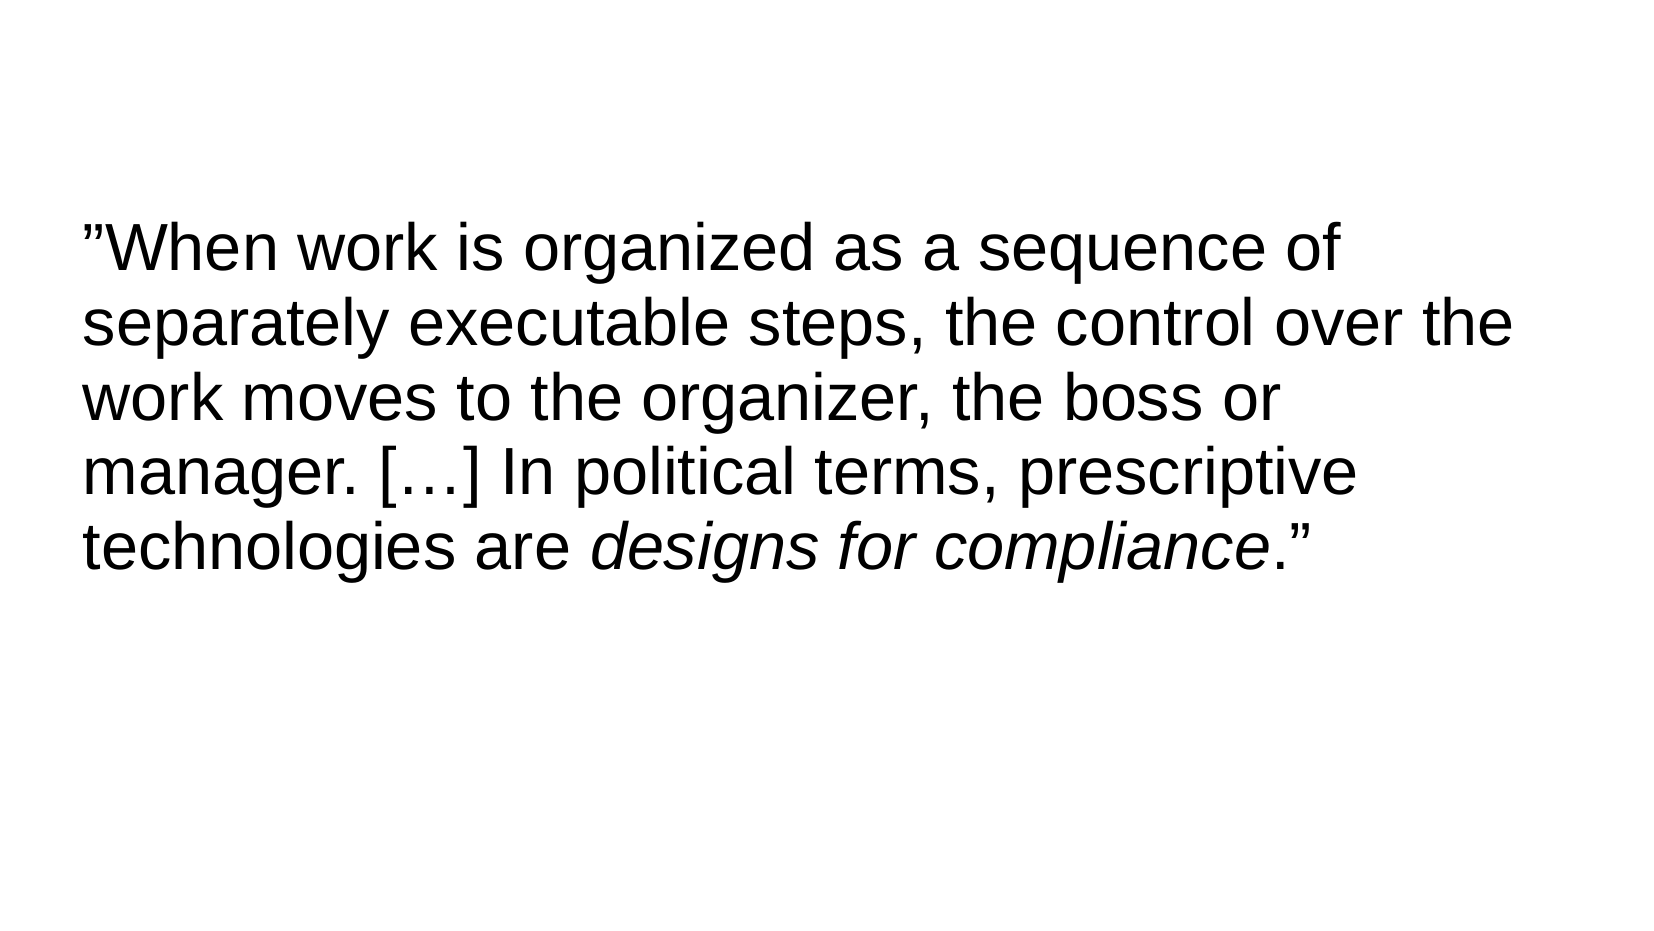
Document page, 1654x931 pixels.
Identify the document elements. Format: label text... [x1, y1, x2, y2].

subtitle ”When work is organized as a sequence of separately executable steps, the control over the work moves to the organizer, the boss or manager. […] In political terms, prescriptive technologies are designs for compliance.” [82, 37, 1571, 757]
